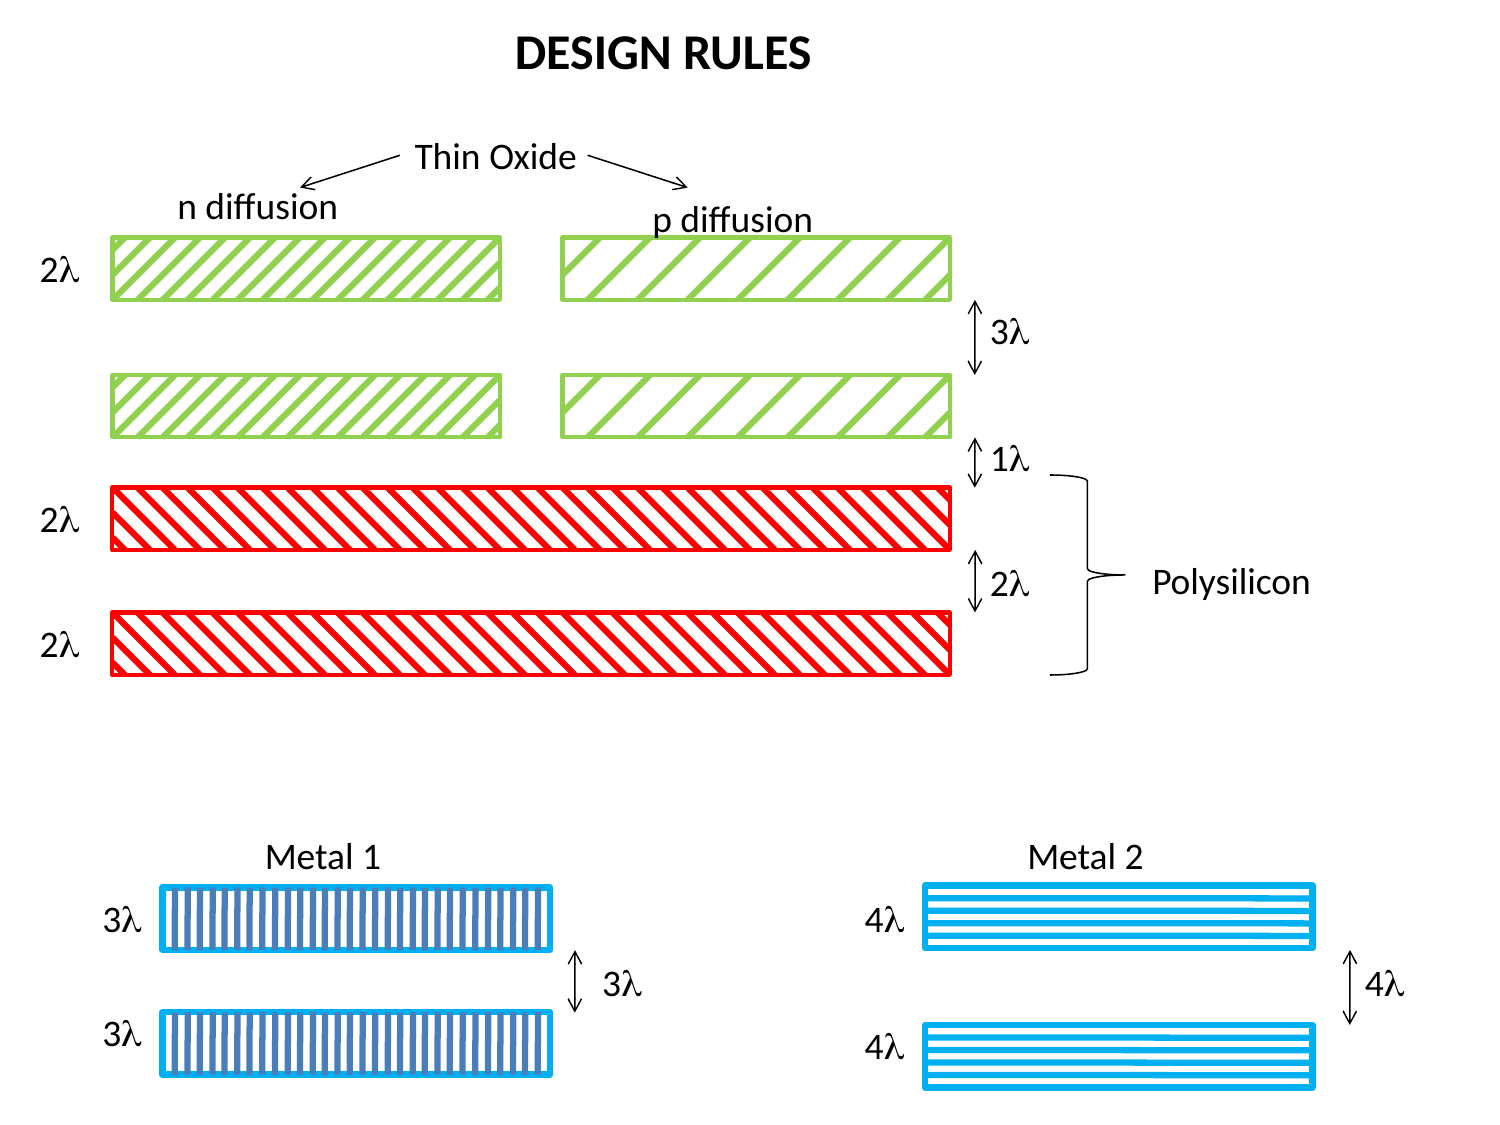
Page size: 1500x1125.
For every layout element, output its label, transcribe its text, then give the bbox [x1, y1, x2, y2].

text_box 3 [587, 951, 663, 1012]
text_box 2 [24, 612, 100, 673]
text_box 4 [849, 1014, 925, 1075]
text_box Polysilicon [1137, 549, 1388, 610]
text_box 4 [1349, 951, 1425, 1012]
text_box 2 [24, 487, 100, 548]
text_box Metal 2 [1012, 824, 1238, 885]
text_box p diffusion [637, 187, 850, 248]
text_box Thin Oxide [399, 124, 625, 185]
text_box 2 [24, 237, 100, 298]
text_box 2 [974, 551, 1050, 612]
text_box n diffusion [162, 174, 375, 235]
text_box 1 [974, 426, 1050, 487]
text_box 3 [87, 887, 163, 948]
text_box 4 [849, 887, 925, 948]
text_box 3 [87, 1001, 163, 1062]
text_box 3 [976, 299, 1050, 360]
text_box DESIGN RULES [500, 12, 1000, 88]
text_box Metal 1 [249, 824, 513, 885]
